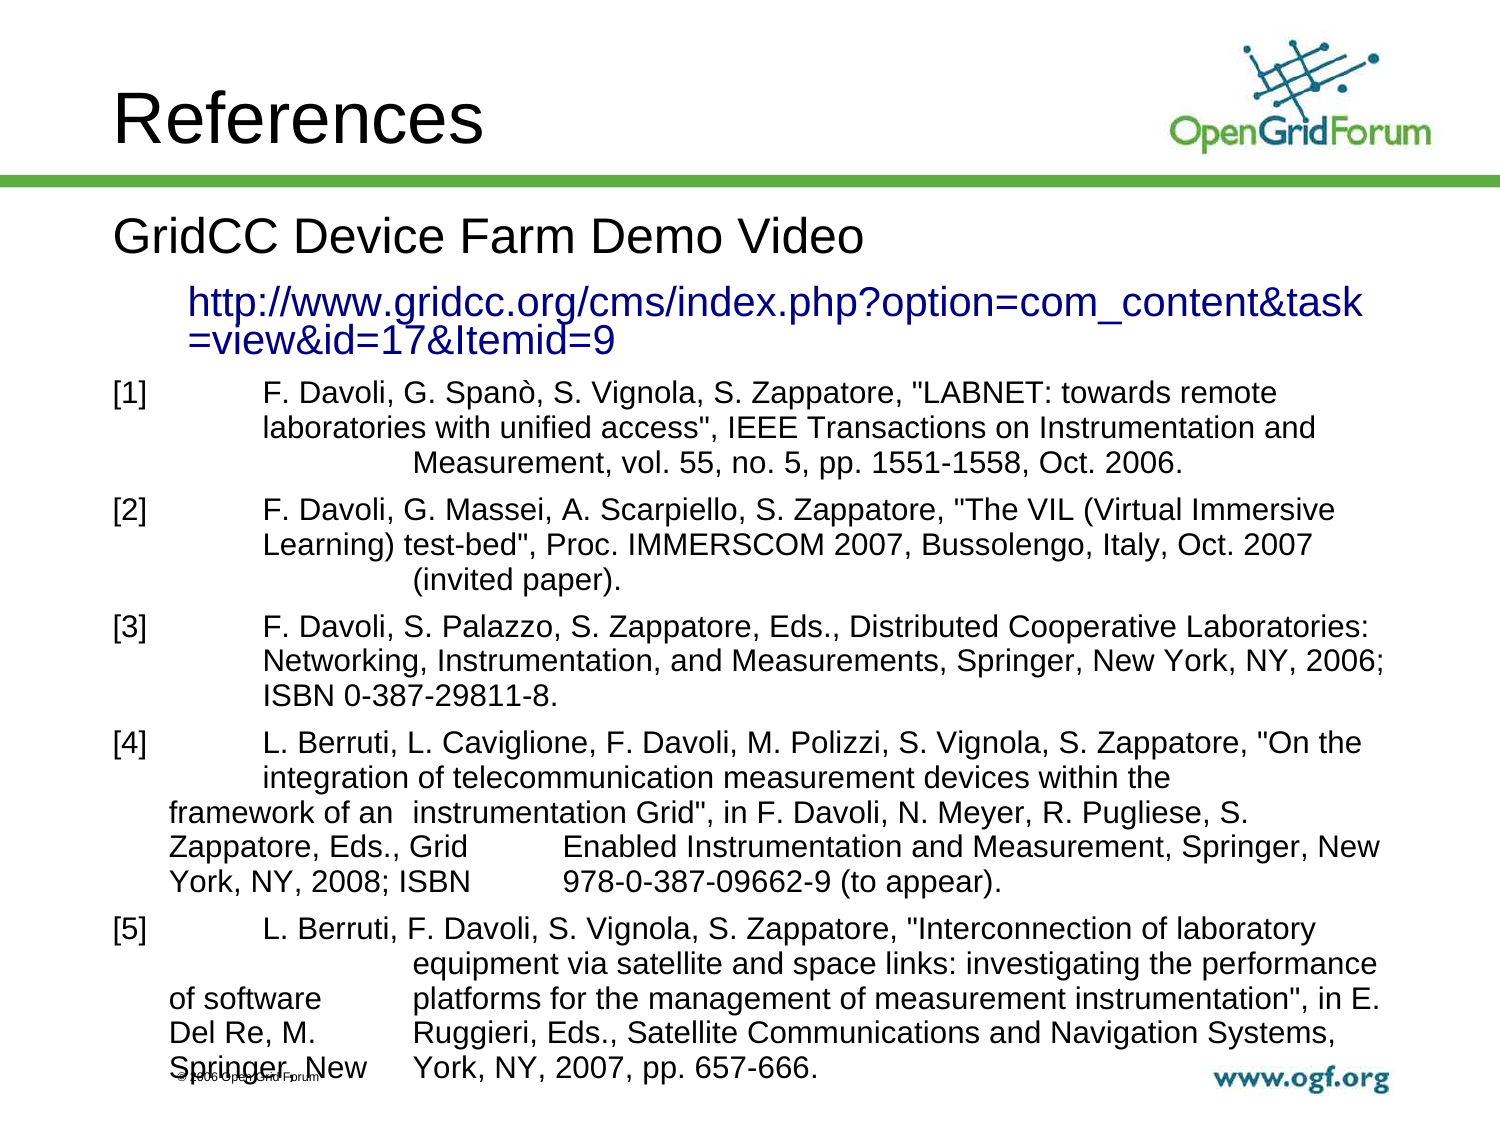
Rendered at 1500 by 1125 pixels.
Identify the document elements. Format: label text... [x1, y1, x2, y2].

picture [0, 0, 1500, 174]
list GridCC Device Farm Demo Video http://www.gridcc.org/cms/index.php?option=com_content&task=view&id=17&Itemid=9 [1] F. Davoli, G. Spanò, S. Vignola, S. Zappatore, "LABNET: towards remote laboratories with unified access", IEEE Transactions on Instrumentation and Measurement, vol. 55, no. 5, pp. 1551-1558, Oct. 2006. [2] F. Davoli, G. Massei, A. Scarpiello, S. Zappatore, "The VIL (Virtual Immersive Learning) test-bed", Proc. IMMERSCOM 2007, Bussolengo, Italy, Oct. 2007 (invited paper). [3] F. Davoli, S. Palazzo, S. Zappatore, Eds., Distributed Cooperative Laboratories: Networking, Instrumentation, and Measurements, Springer, New York, NY, 2006; ISBN 0-387-29811-8. [4] L. Berruti, L. Caviglione, F. Davoli, M. Polizzi, S. Vignola, S. Zappatore, "On the integration of telecommunication measurement devices within the framework of an instrumentation Grid", in F. Davoli, N. Meyer, R. Pugliese, S. Zappatore, Eds., Grid Enabled Instrumentation and Measurement, Springer, New York, NY, 2008; ISBN 978-0-387-09662-9 (to appear). [5] L. Berruti, F. Davoli, S. Vignola, S. Zappatore, "Interconnection of laboratory equipment via satellite and space links: investigating the performance of software platforms for the management of measurement instrumentation", in E. Del Re, M. Ruggieri, Eds., Satellite Communications and Navigation Systems, Springer, New York, NY, 2007, pp. 657-666. [112, 208, 1388, 1048]
title References [112, 23, 1388, 208]
picture [0, 188, 1500, 1125]
